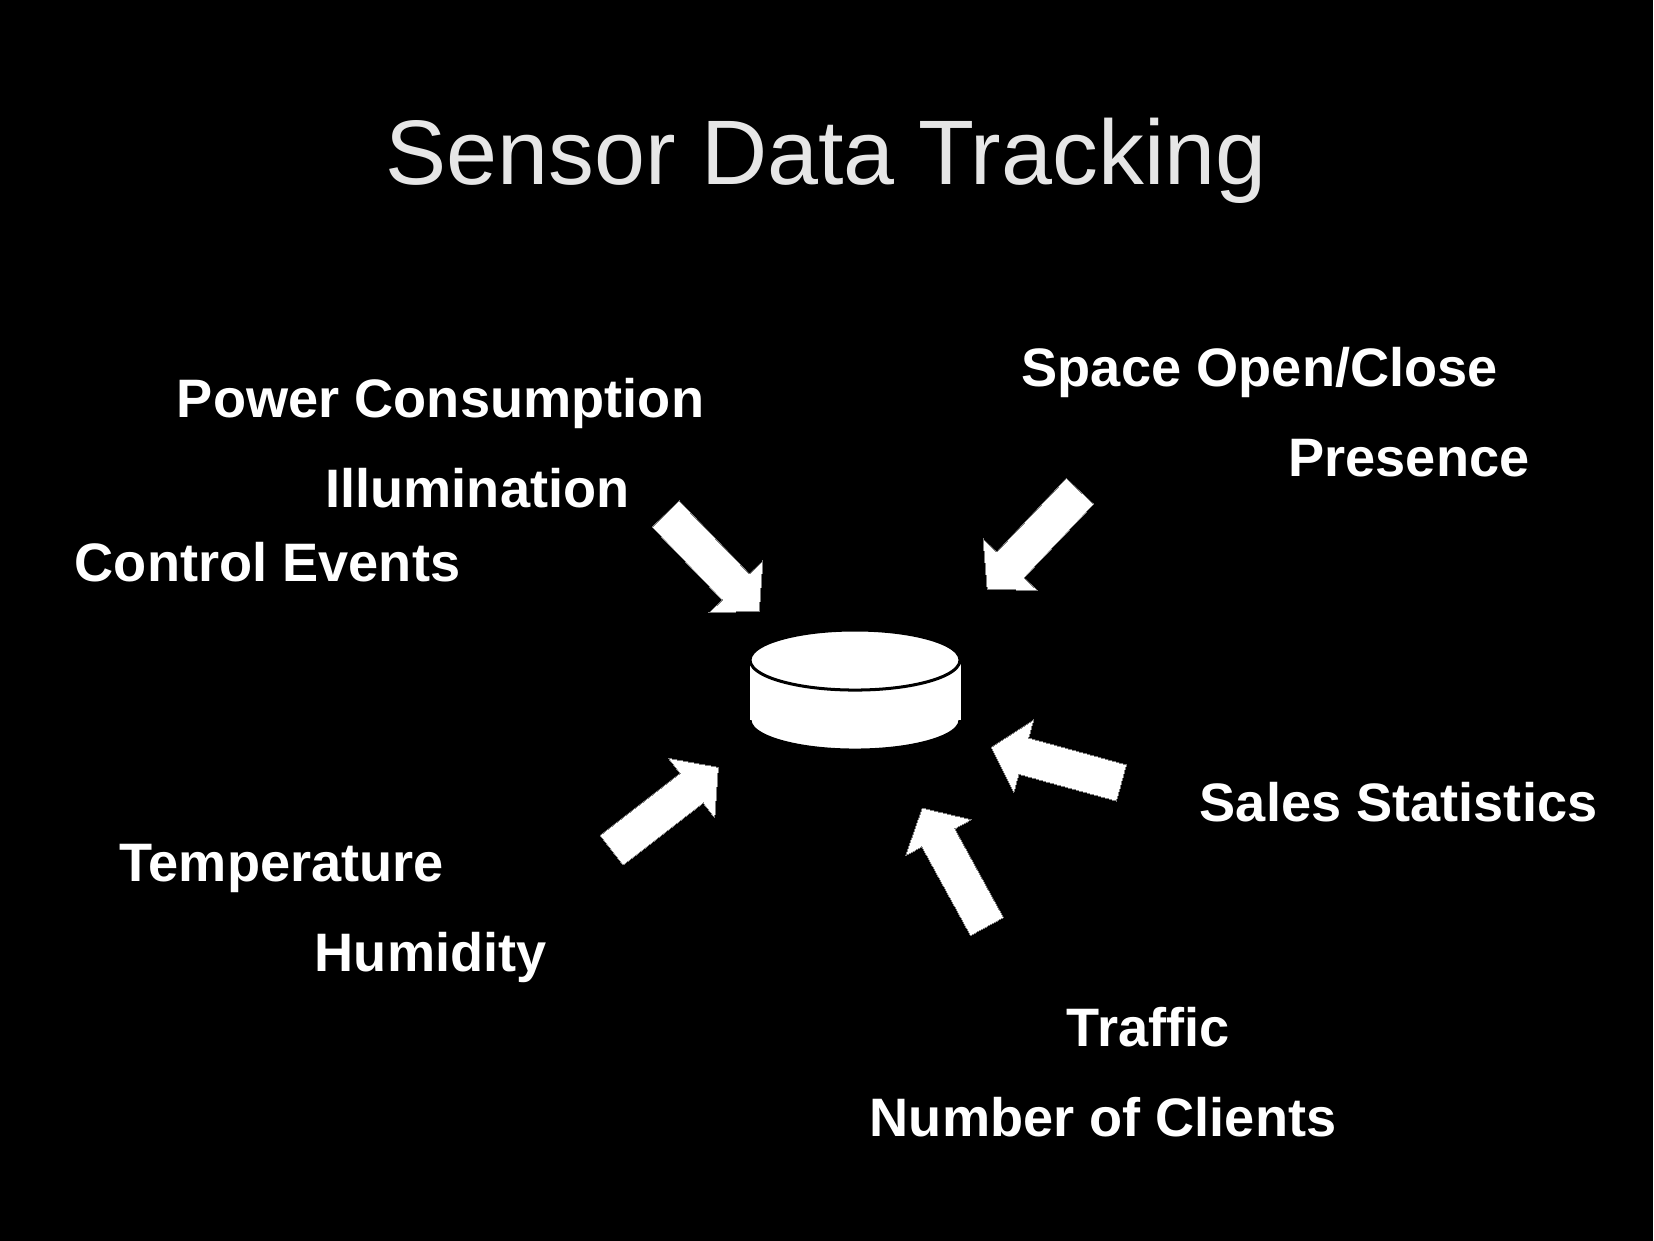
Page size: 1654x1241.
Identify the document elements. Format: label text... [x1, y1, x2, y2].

text_box Traffic [1052, 989, 1245, 1066]
text_box [991, 719, 1127, 802]
title Sensor Data Tracking [82, 49, 1571, 257]
text_box Humidity [300, 915, 562, 991]
text_box Sales Statistics [1185, 764, 1613, 841]
text_box Number of Clients [855, 1079, 1353, 1156]
text_box [983, 478, 1094, 591]
text_box [750, 630, 961, 751]
text_box Presence [1273, 419, 1546, 496]
text_box Illumination [310, 451, 646, 527]
text_box [905, 808, 1004, 936]
text_box Control Events [60, 524, 476, 601]
text_box Space Open/Close [1006, 329, 1514, 406]
text_box [652, 500, 763, 613]
text_box [600, 758, 719, 865]
text_box Power Consumption [162, 361, 721, 437]
text_box Temperature [105, 825, 460, 901]
